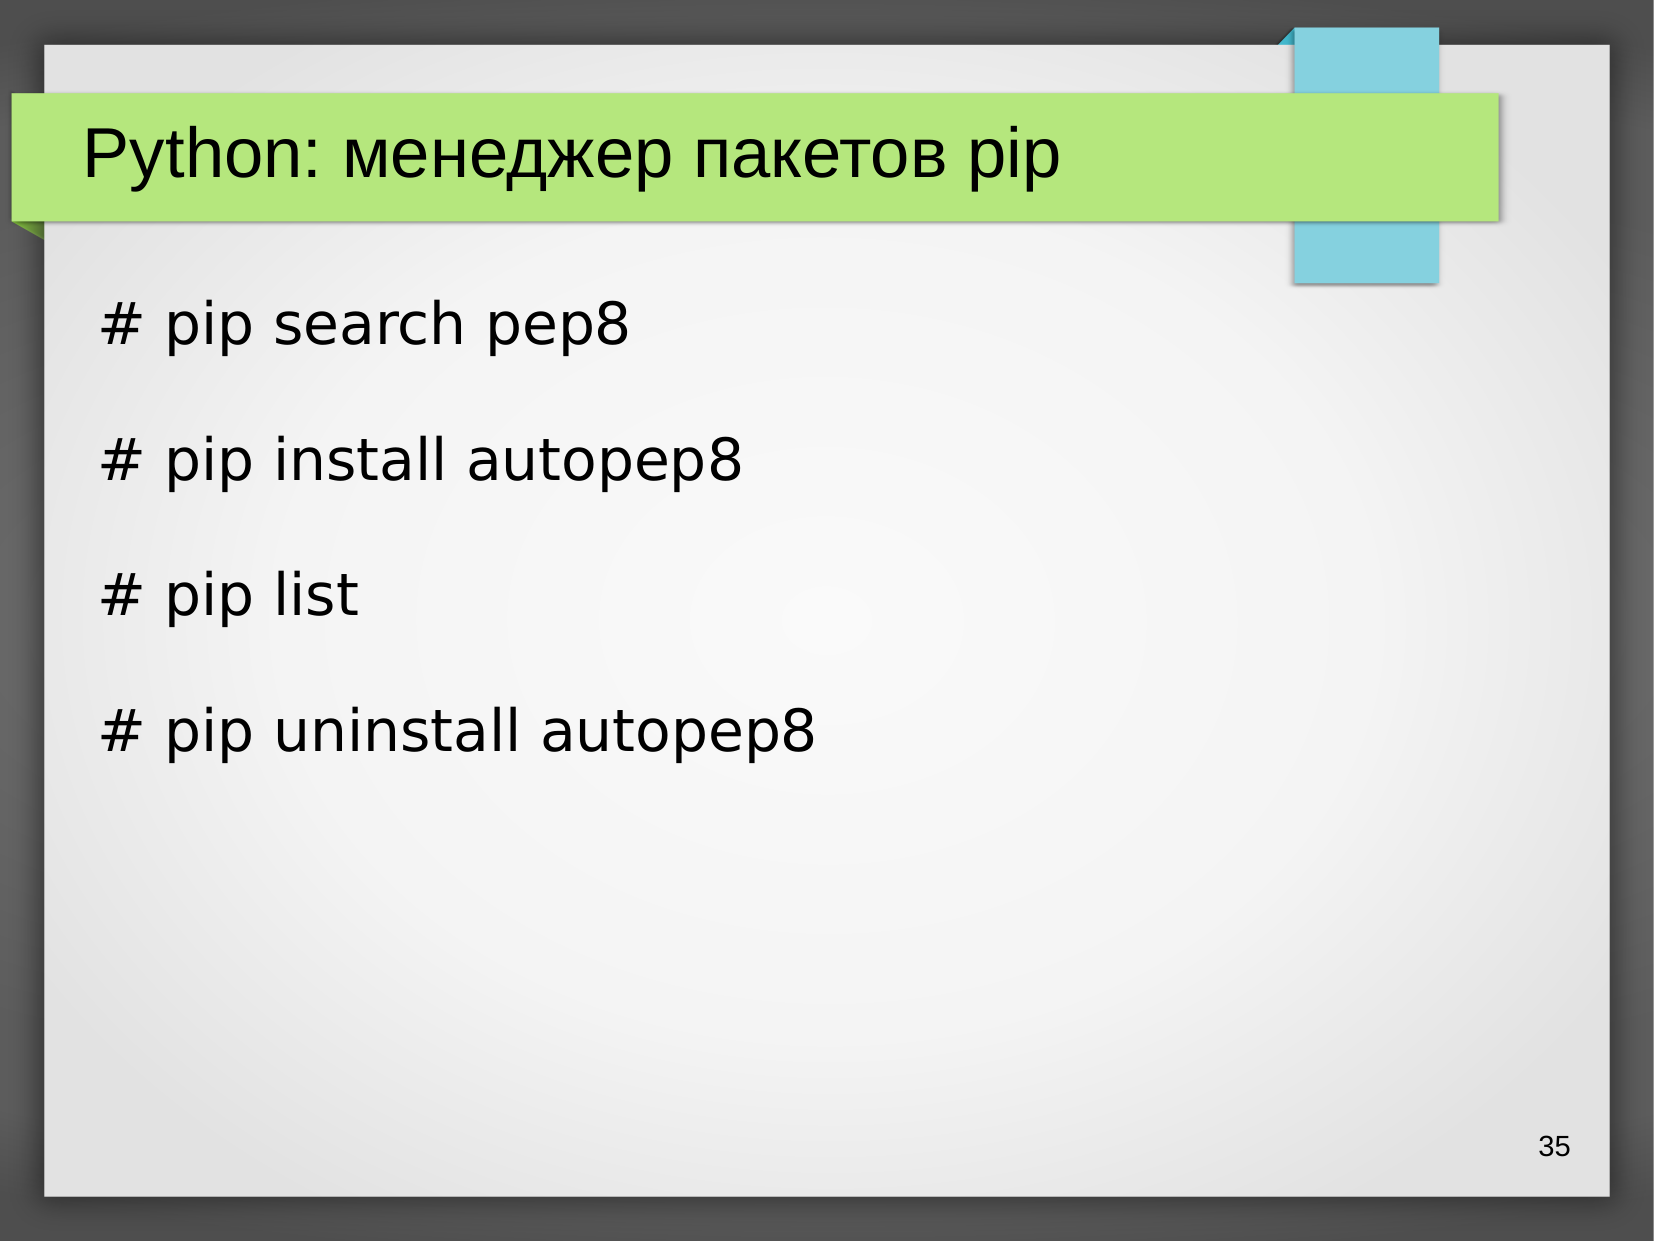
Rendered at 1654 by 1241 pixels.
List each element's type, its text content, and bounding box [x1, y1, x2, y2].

title Python: менеджер пакетов pip [82, 49, 1571, 257]
text_box # pip search pep8 # pip install autopep8 # pip list # pip uninstall autopep8 [82, 283, 1560, 1182]
picture [0, 0, 1654, 1241]
